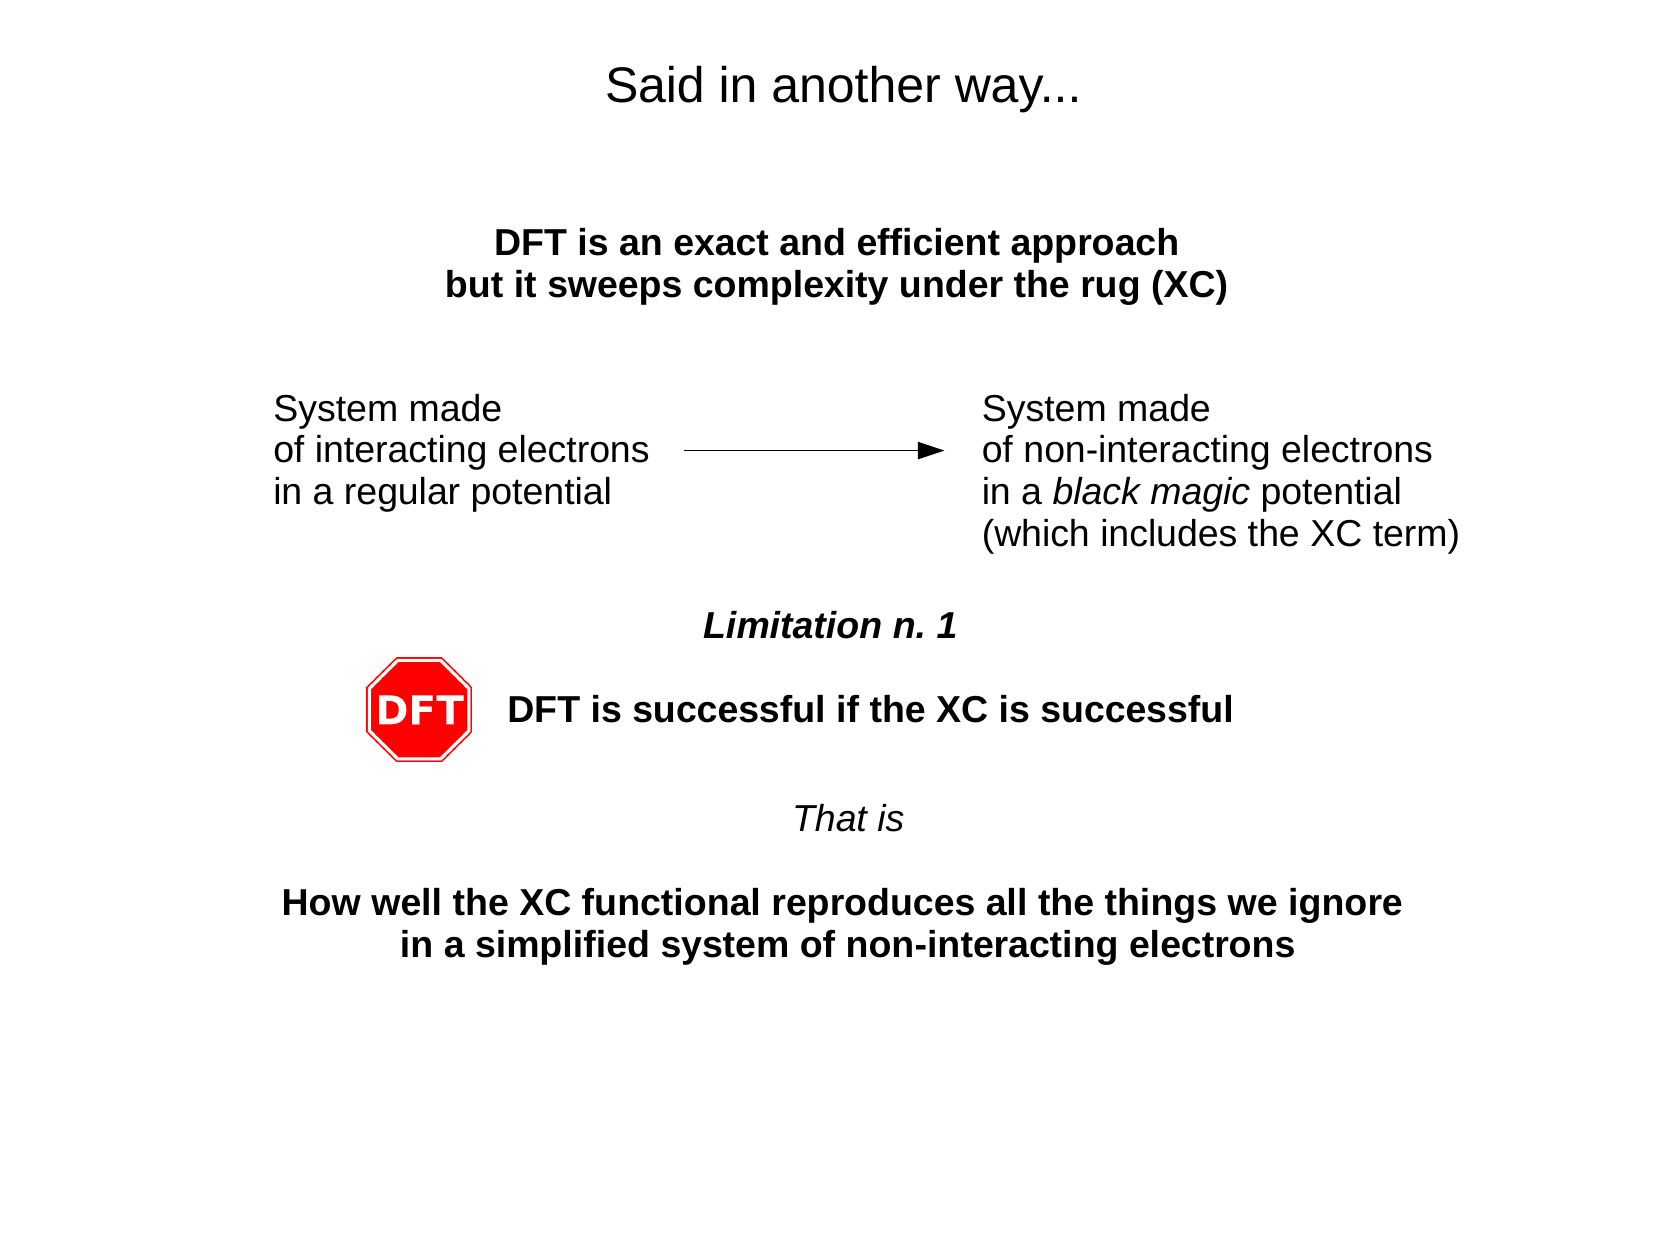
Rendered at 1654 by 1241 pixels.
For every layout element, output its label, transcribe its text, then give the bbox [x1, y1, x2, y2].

text_box Said in another way... [590, 49, 1207, 120]
text_box Limitation n. 1 [688, 596, 973, 654]
text_box System made of interacting electrons in a regular potential [258, 379, 721, 521]
text_box DFT is an exact and efficient approach but it sweeps complexity under the rug (XC) [430, 213, 1244, 313]
text_box System made of non-interacting electrons in a black magic potential (which includes the XC term) [967, 379, 1525, 563]
picture [366, 657, 472, 762]
text_box That is How well the XC functional reproduces all the things we ignore in a simplified system of non-interacting electrons [266, 790, 1430, 974]
text_box DFT is successful if the XC is successful [492, 681, 1250, 739]
